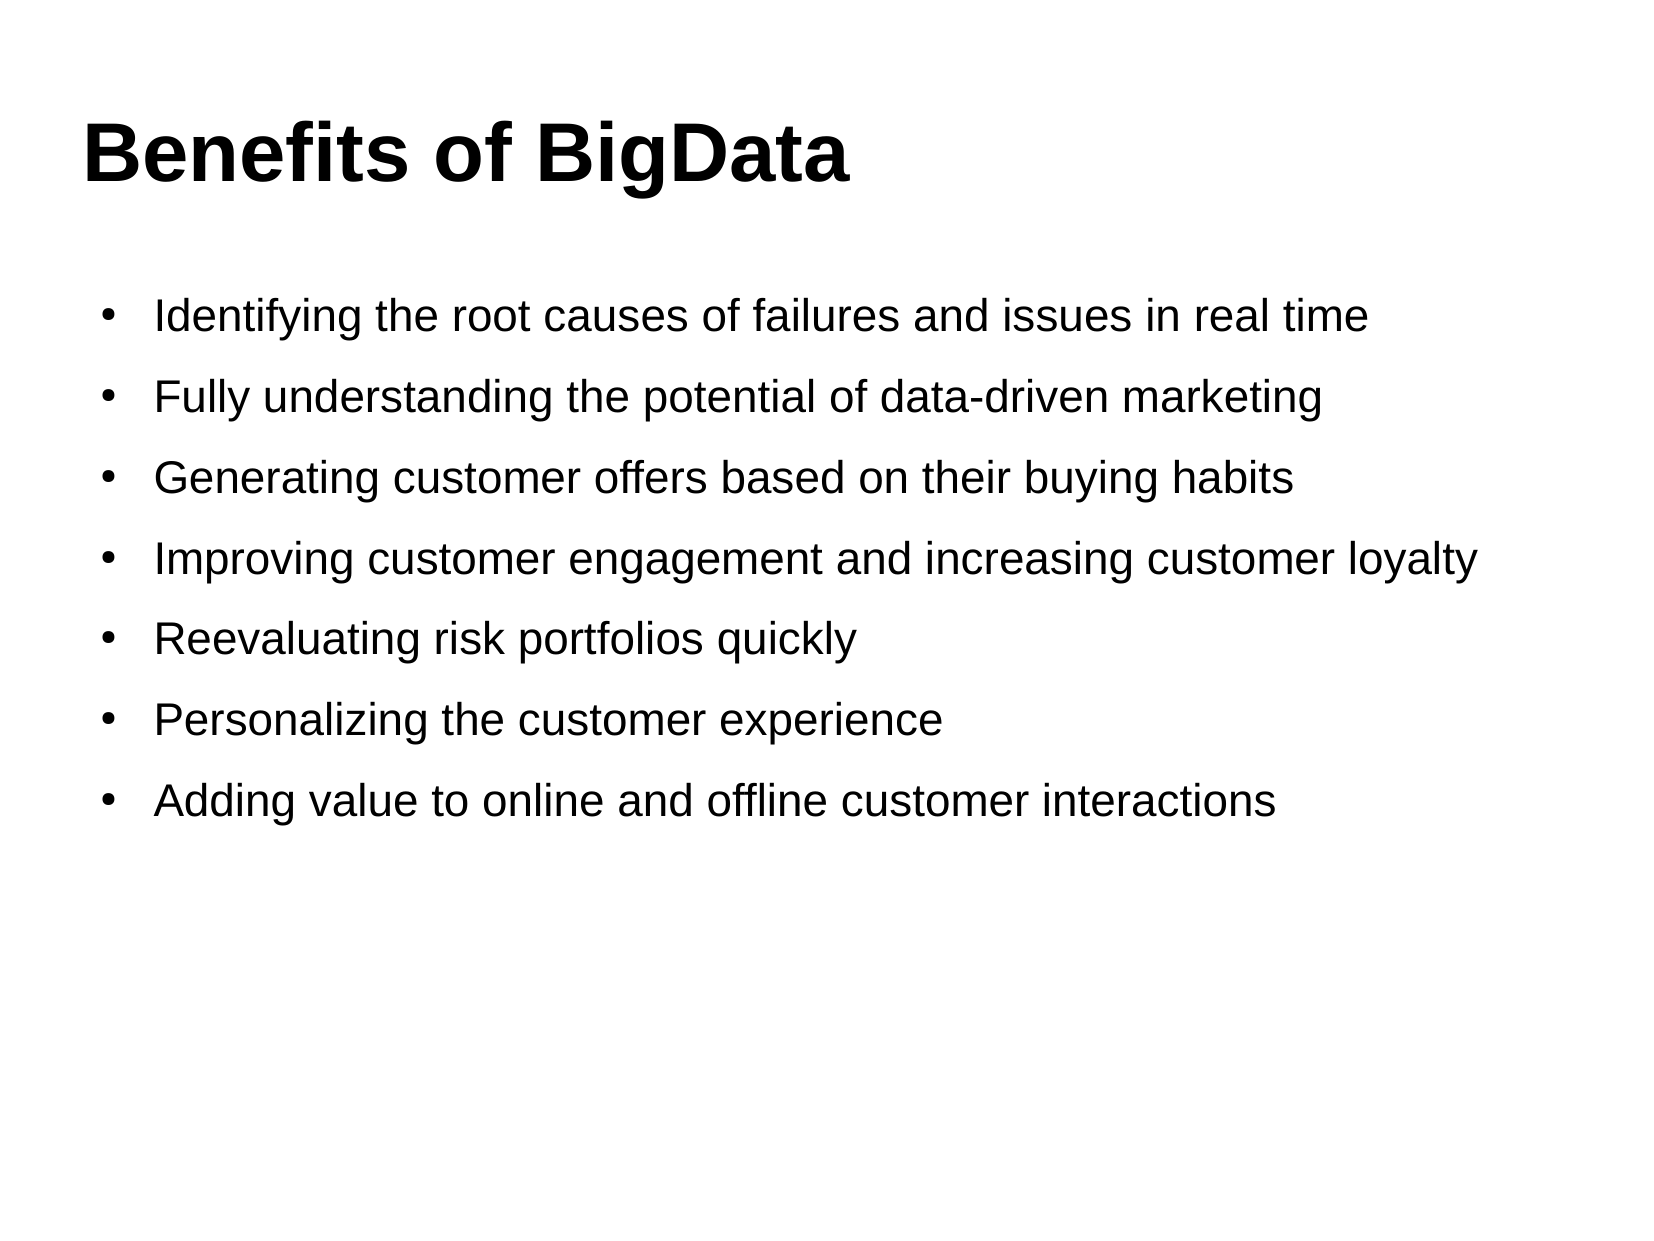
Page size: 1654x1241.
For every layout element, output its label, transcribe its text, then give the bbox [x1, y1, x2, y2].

title Benefits of BigData [82, 49, 1571, 257]
list Identifying the root causes of failures and issues in real time Fully understanding the potential of data-driven marketing Generating customer offers based on their buying habits Improving customer engagement and increasing customer loyalty Reevaluating risk portfolios quickly Personalizing the customer experience Adding value to online and offline customer interactions [82, 290, 1571, 1010]
